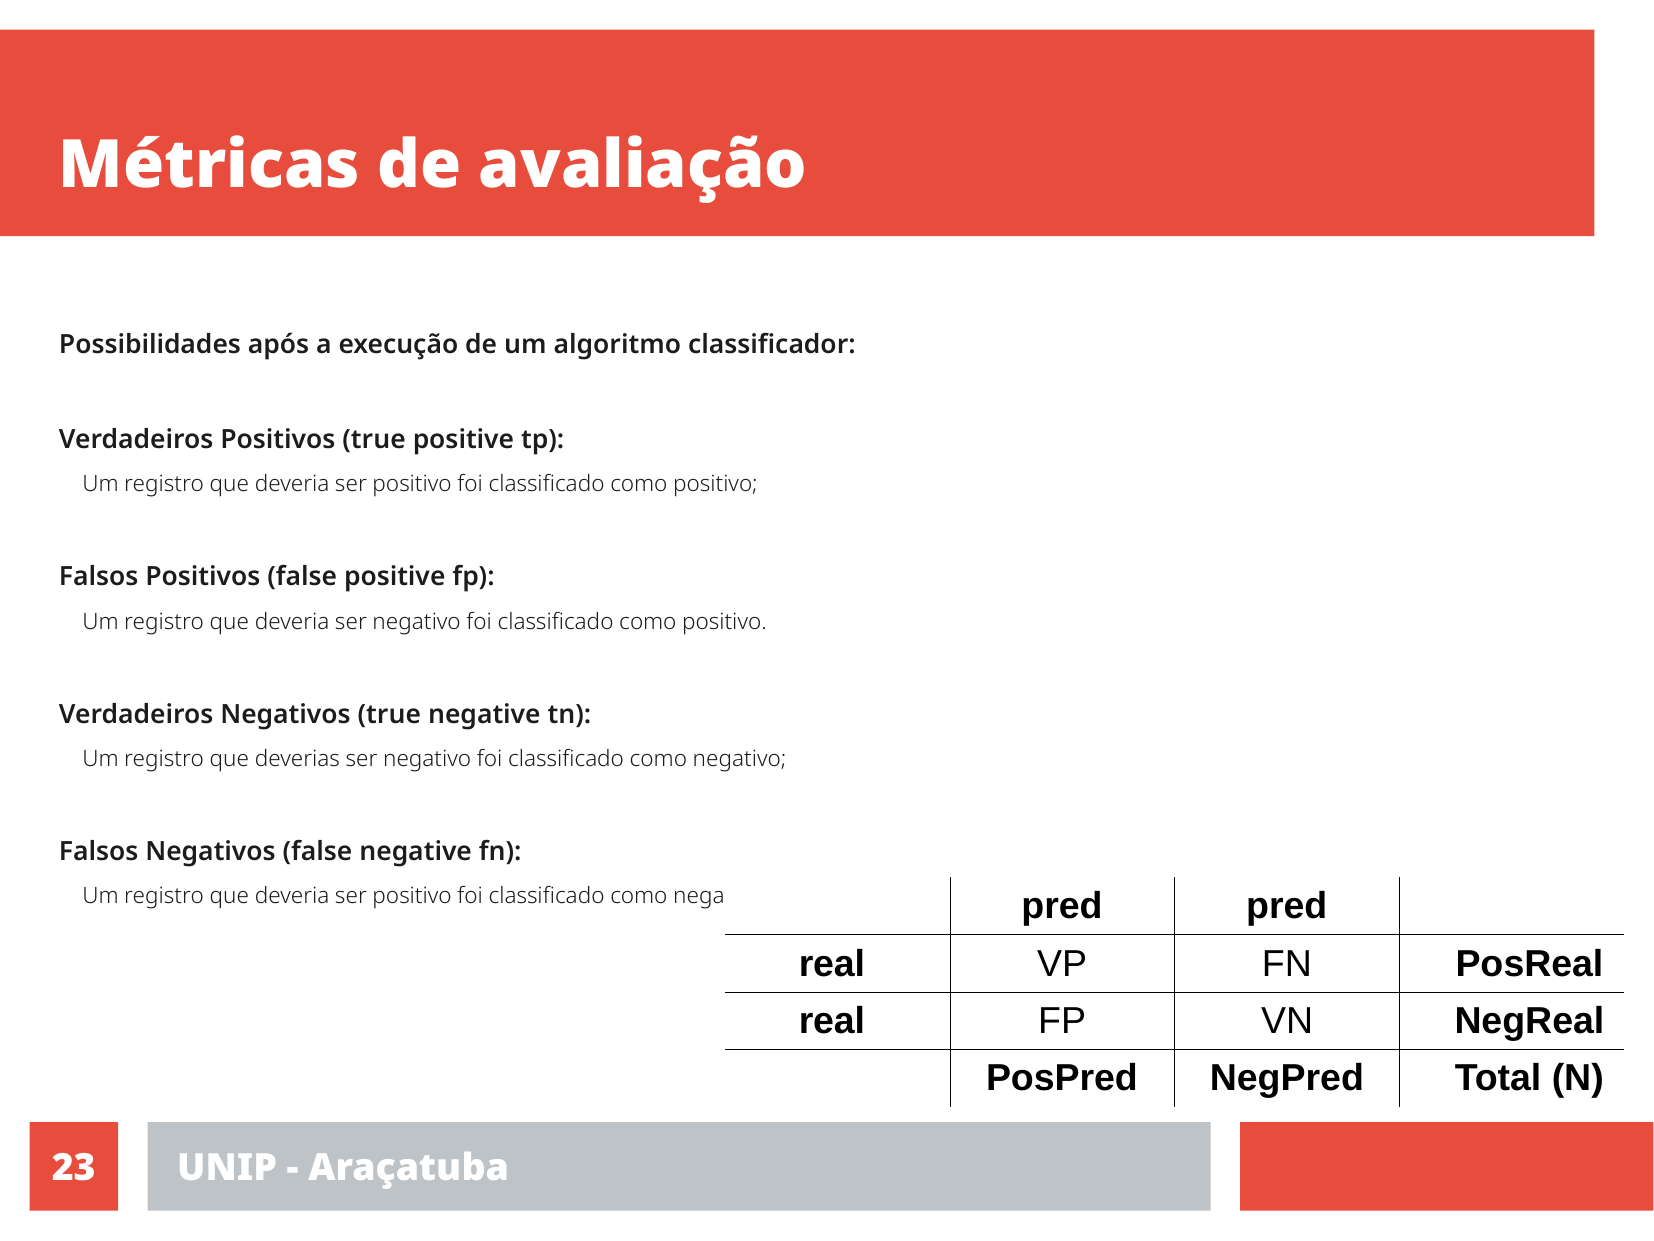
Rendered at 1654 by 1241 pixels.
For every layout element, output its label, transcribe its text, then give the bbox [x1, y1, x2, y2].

table_cell [725, 1050, 950, 1107]
table_header [725, 877, 950, 934]
table_header pred [1175, 877, 1399, 934]
table_cell Total (N) [1400, 1050, 1624, 1107]
table_cell NegReal [1400, 993, 1624, 1049]
table_cell FP [951, 993, 1174, 1049]
table_header pred [951, 877, 1174, 934]
table_cell real [725, 993, 950, 1049]
table_cell real [725, 935, 950, 992]
title Métricas de avaliação [59, 59, 1595, 207]
list Possibilidades após a execução de um algoritmo classificador: Verdadeiros Positivos (true positive tp): Um registro que deveria ser positivo foi classificado como positivo; Falsos Positivos (false positive fp): Um registro que deveria ser negativo foi classificado como positivo. Verdadeiros Negativos (true negative tn): Um registro que deverias ser negativo foi classificado como negativo; Falsos Negativos (false negative fn): Um registro que deveria ser positivo foi classificado como negativo; [59, 324, 1565, 1093]
table_cell VP [951, 935, 1174, 992]
table_cell VN [1175, 993, 1399, 1049]
table_cell FN [1175, 935, 1399, 992]
table_header [1400, 877, 1624, 934]
table_cell PosPred [951, 1050, 1174, 1107]
table_cell NegPred [1175, 1050, 1399, 1107]
table_cell PosReal [1400, 935, 1624, 992]
